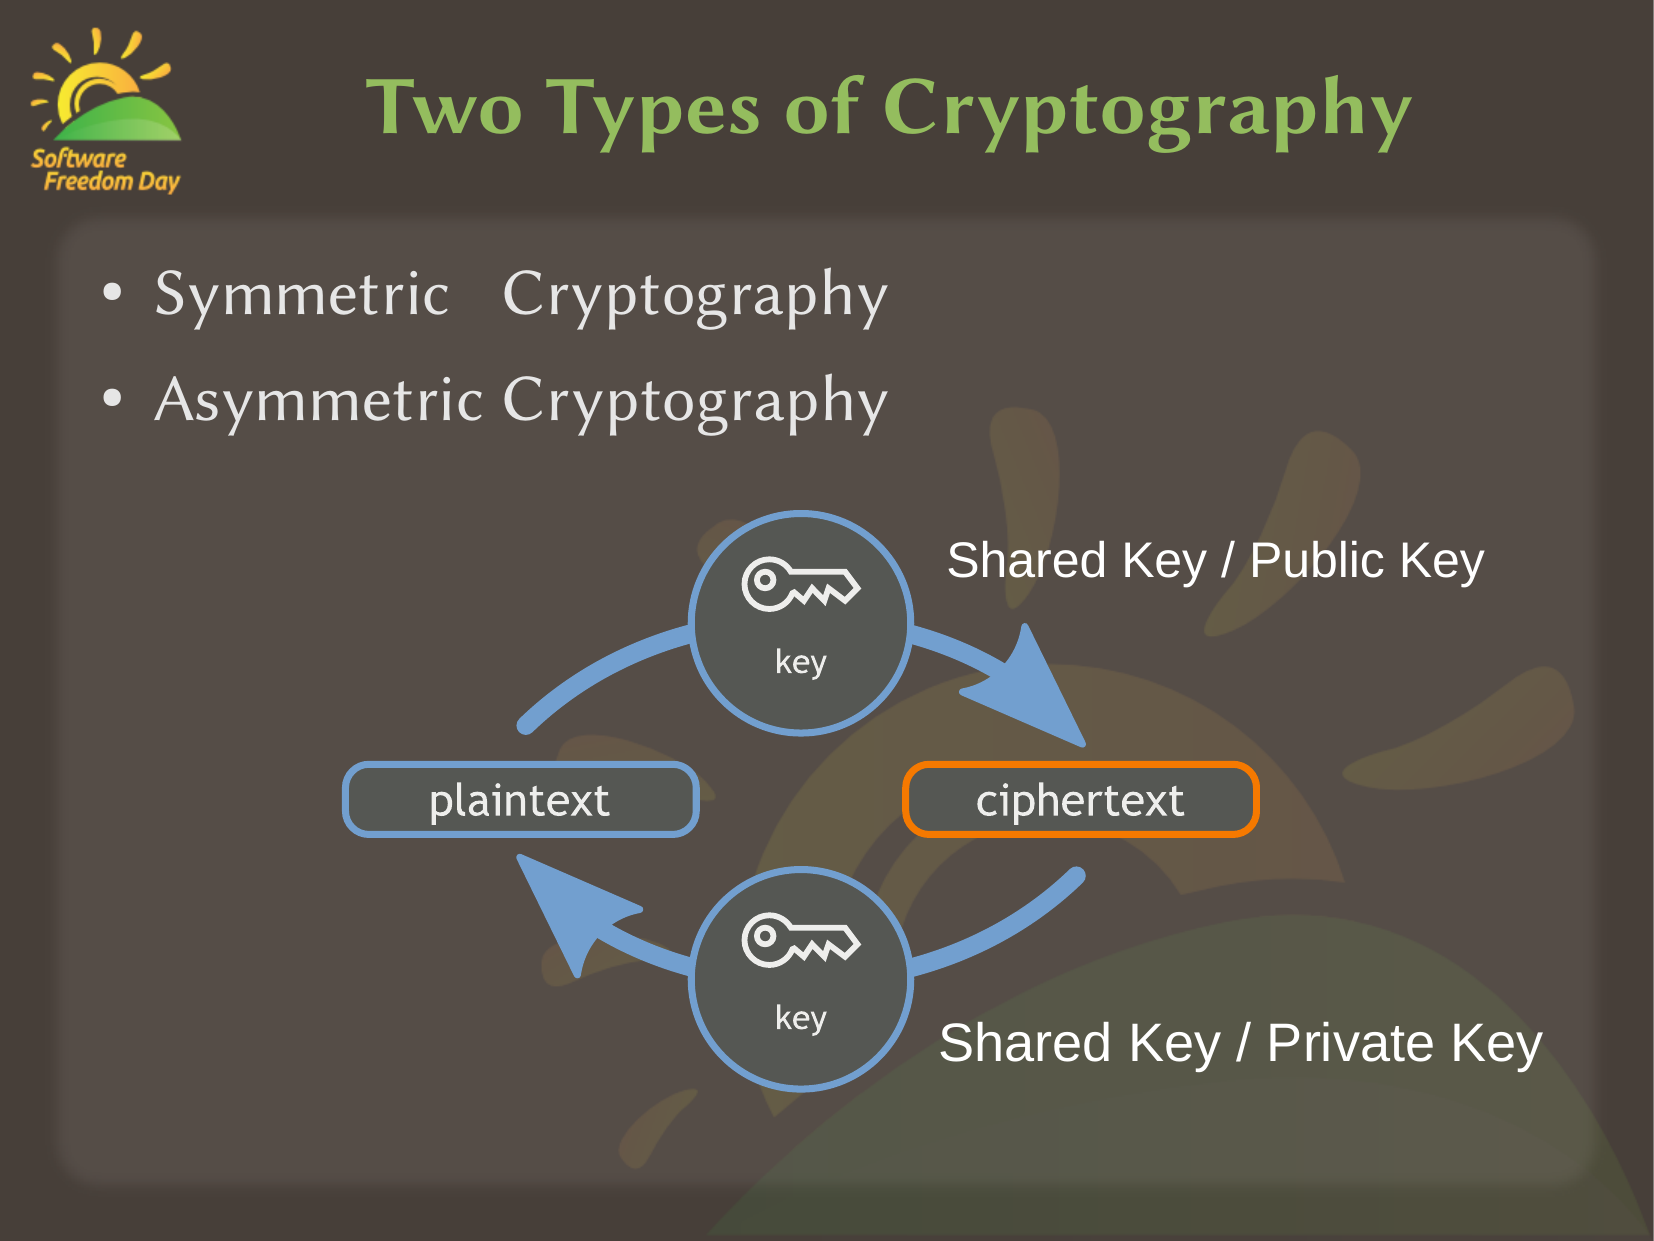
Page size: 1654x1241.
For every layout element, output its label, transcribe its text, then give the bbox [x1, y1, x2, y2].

title Two Types of Cryptography [210, 9, 1571, 205]
list Symmetric Cryptography Asymmetric Cryptography [82, 255, 1571, 1141]
picture [0, 0, 1654, 1241]
text_box Shared Key / Public Key [931, 525, 1501, 596]
text_box Shared Key / Private Key [923, 1004, 1561, 1081]
